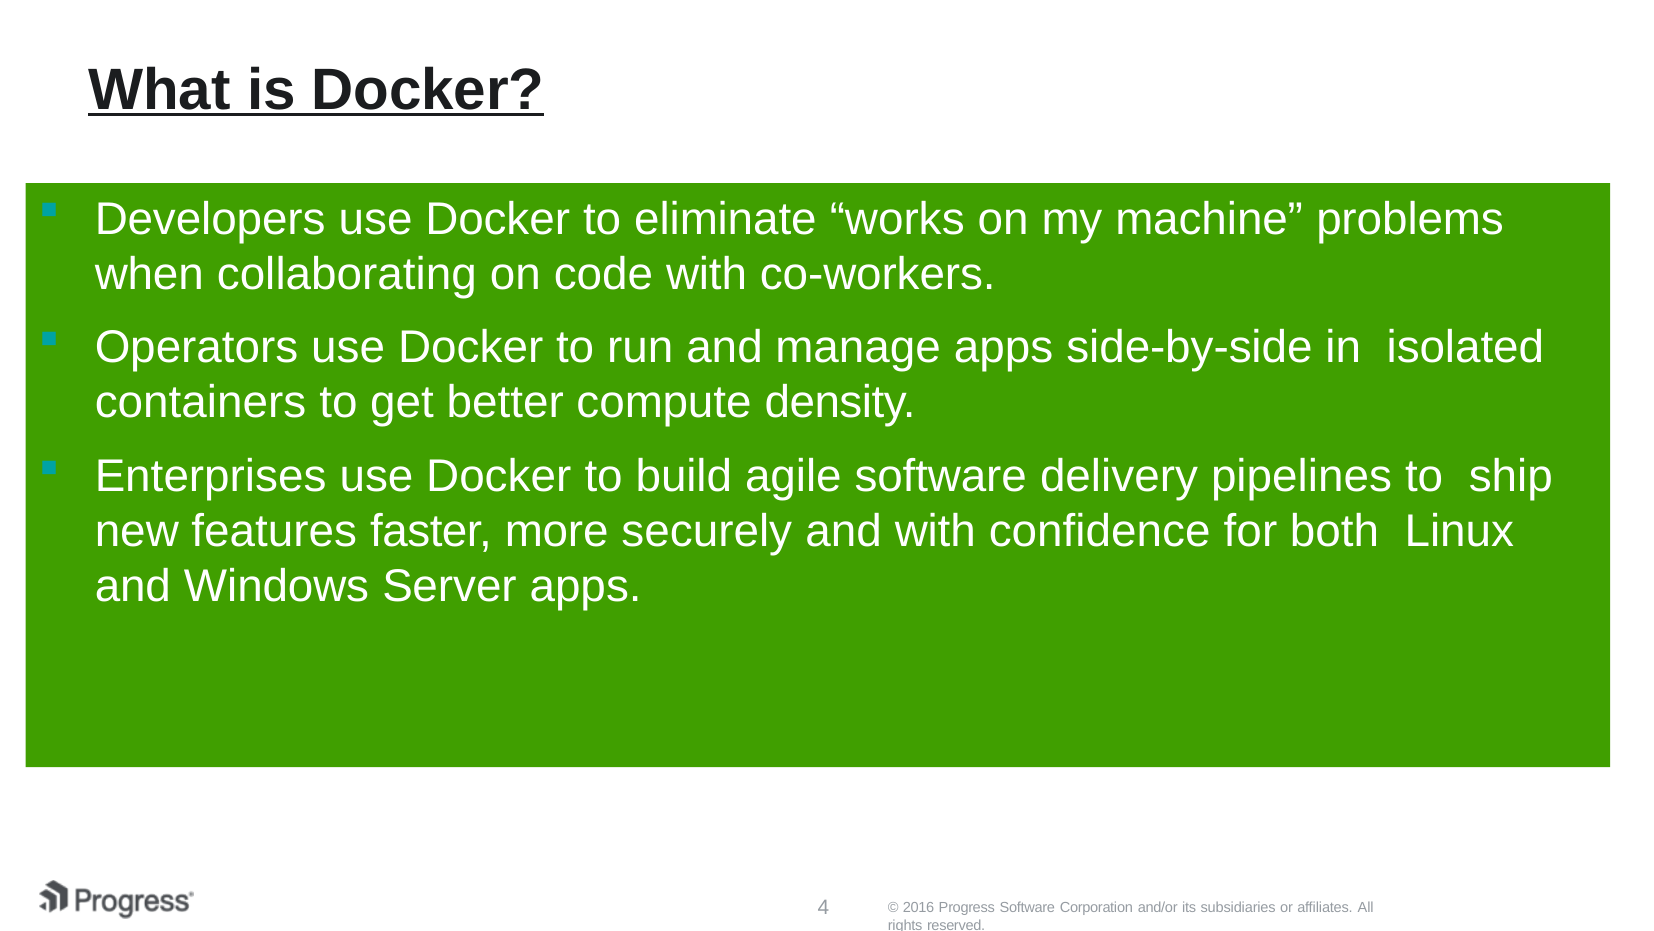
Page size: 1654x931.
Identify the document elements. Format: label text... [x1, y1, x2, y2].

text_box What is Docker? [86, 48, 839, 122]
text_box [25, 183, 1611, 768]
picture [39, 880, 194, 919]
text_box © 2016 Progress Software Corporation and/or its subsidiaries or affiliates. All rights reserved. [885, 897, 1385, 931]
text_box <number> [811, 893, 841, 931]
text_box Developers use Docker to eliminate “works on my machine” problems when collaborating on code with co-workers. Operators use Docker to run and manage apps side-by-side in isolated containers to get better compute density. Enterprises use Docker to build agile software delivery pipelines to ship new features faster, more securely and with confidence for both Linux and Windows Server apps. [36, 186, 1575, 611]
